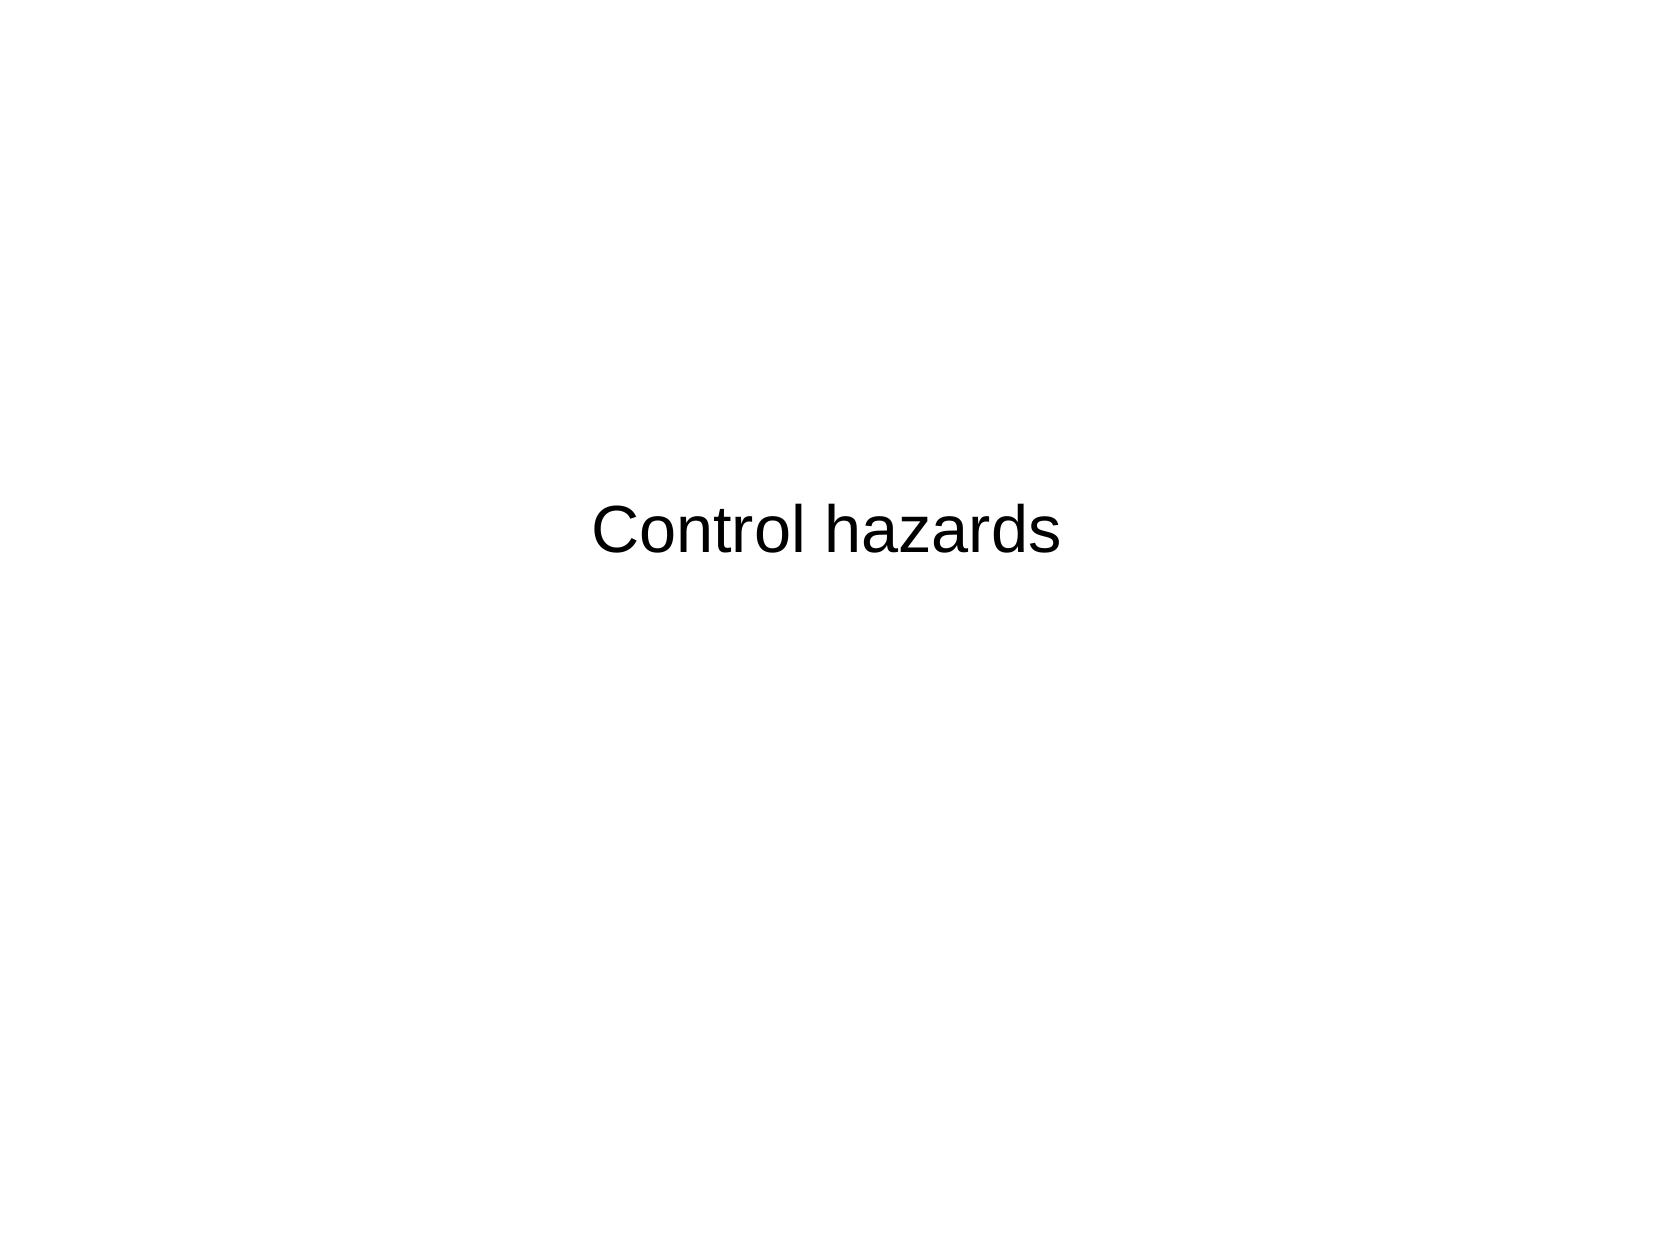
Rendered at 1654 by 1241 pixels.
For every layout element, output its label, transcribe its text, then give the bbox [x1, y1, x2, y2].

subtitle Control hazards [82, 49, 1571, 1010]
